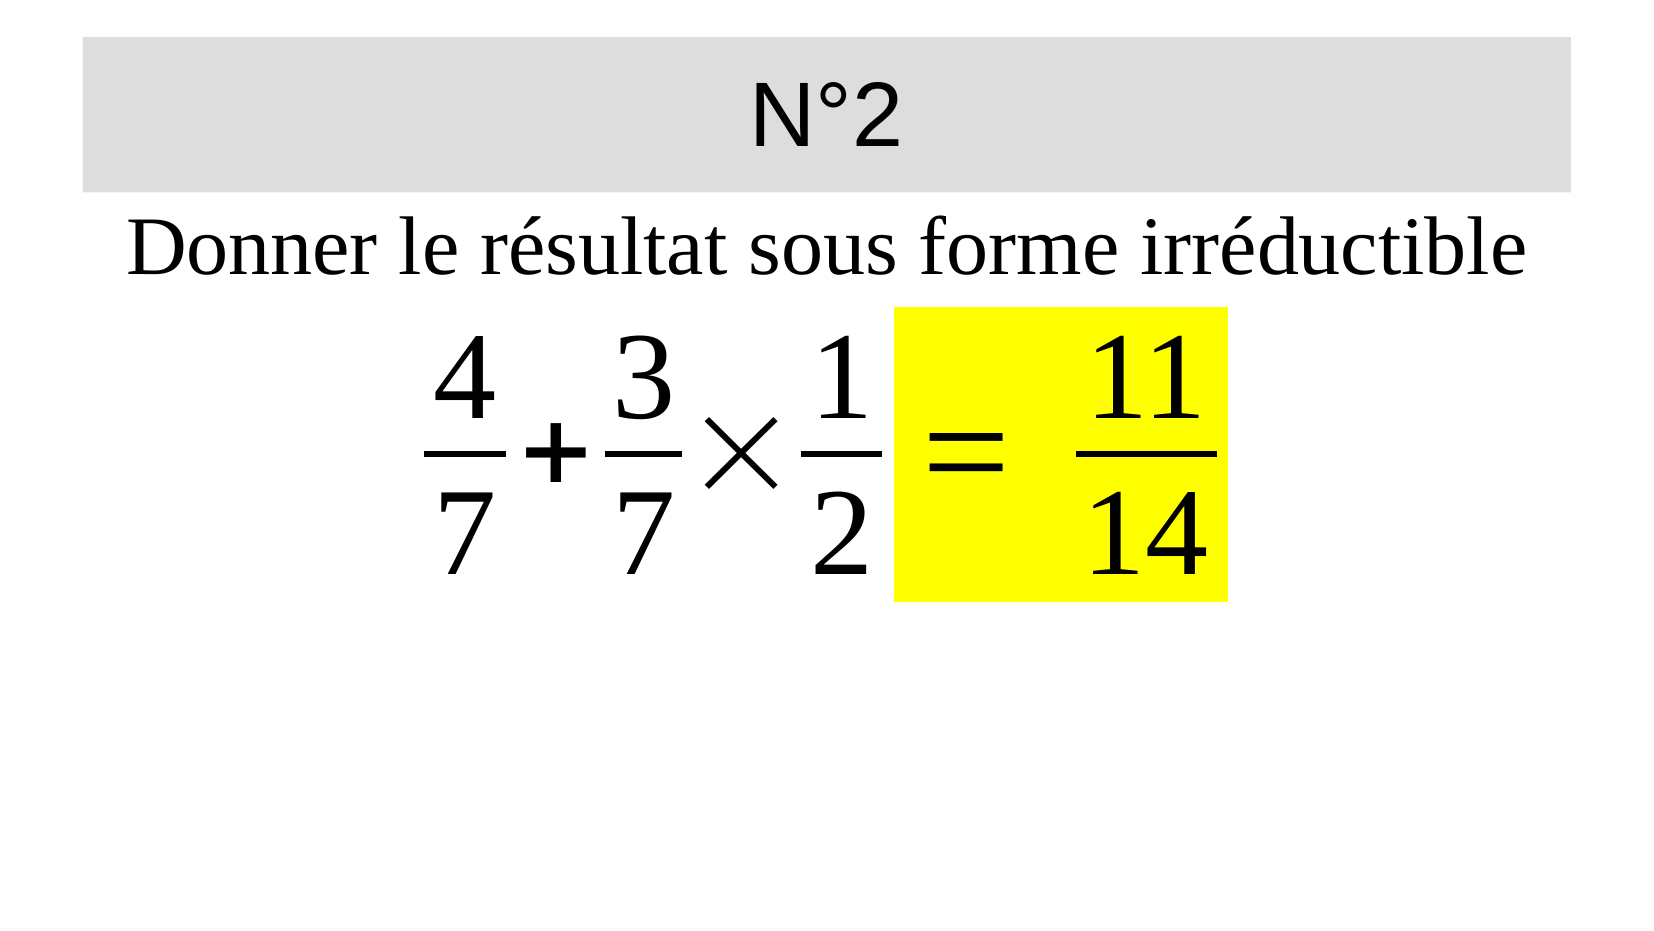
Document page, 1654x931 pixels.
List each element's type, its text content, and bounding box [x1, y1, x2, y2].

chart [118, 200, 1537, 293]
chart [411, 307, 1229, 602]
title N°2 [82, 37, 1571, 193]
